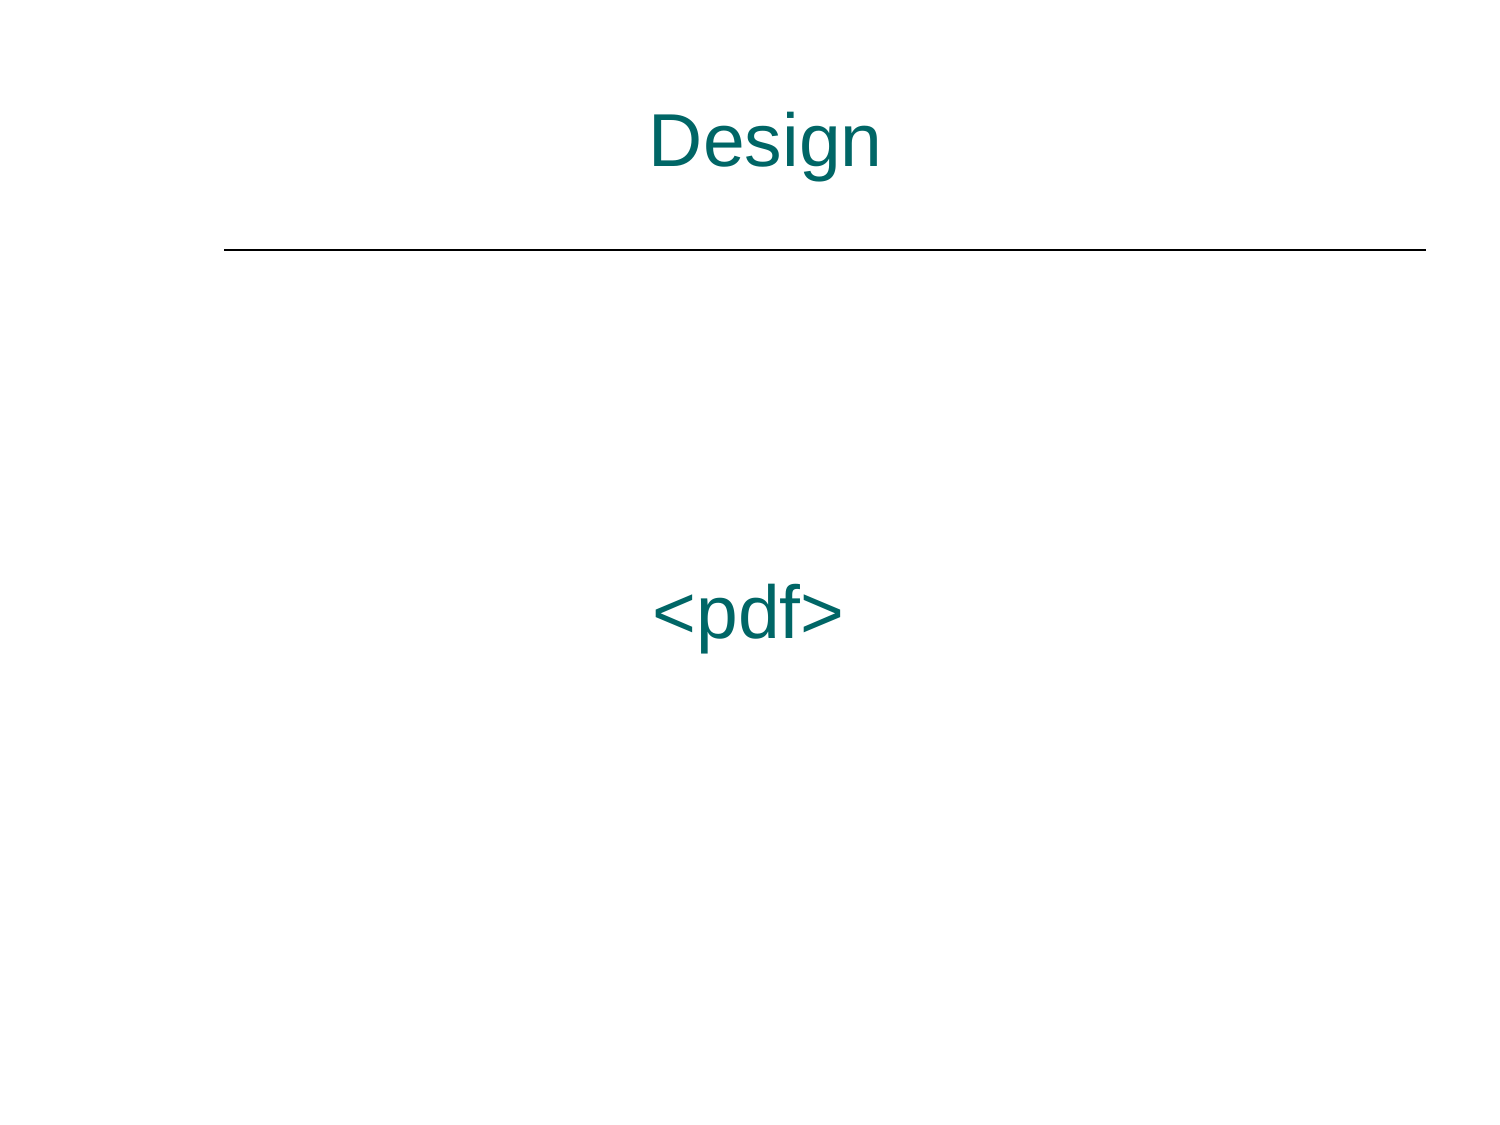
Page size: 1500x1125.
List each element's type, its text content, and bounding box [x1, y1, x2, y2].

text_box <pdf> [637, 472, 1460, 662]
text_box Design [634, 84, 898, 189]
